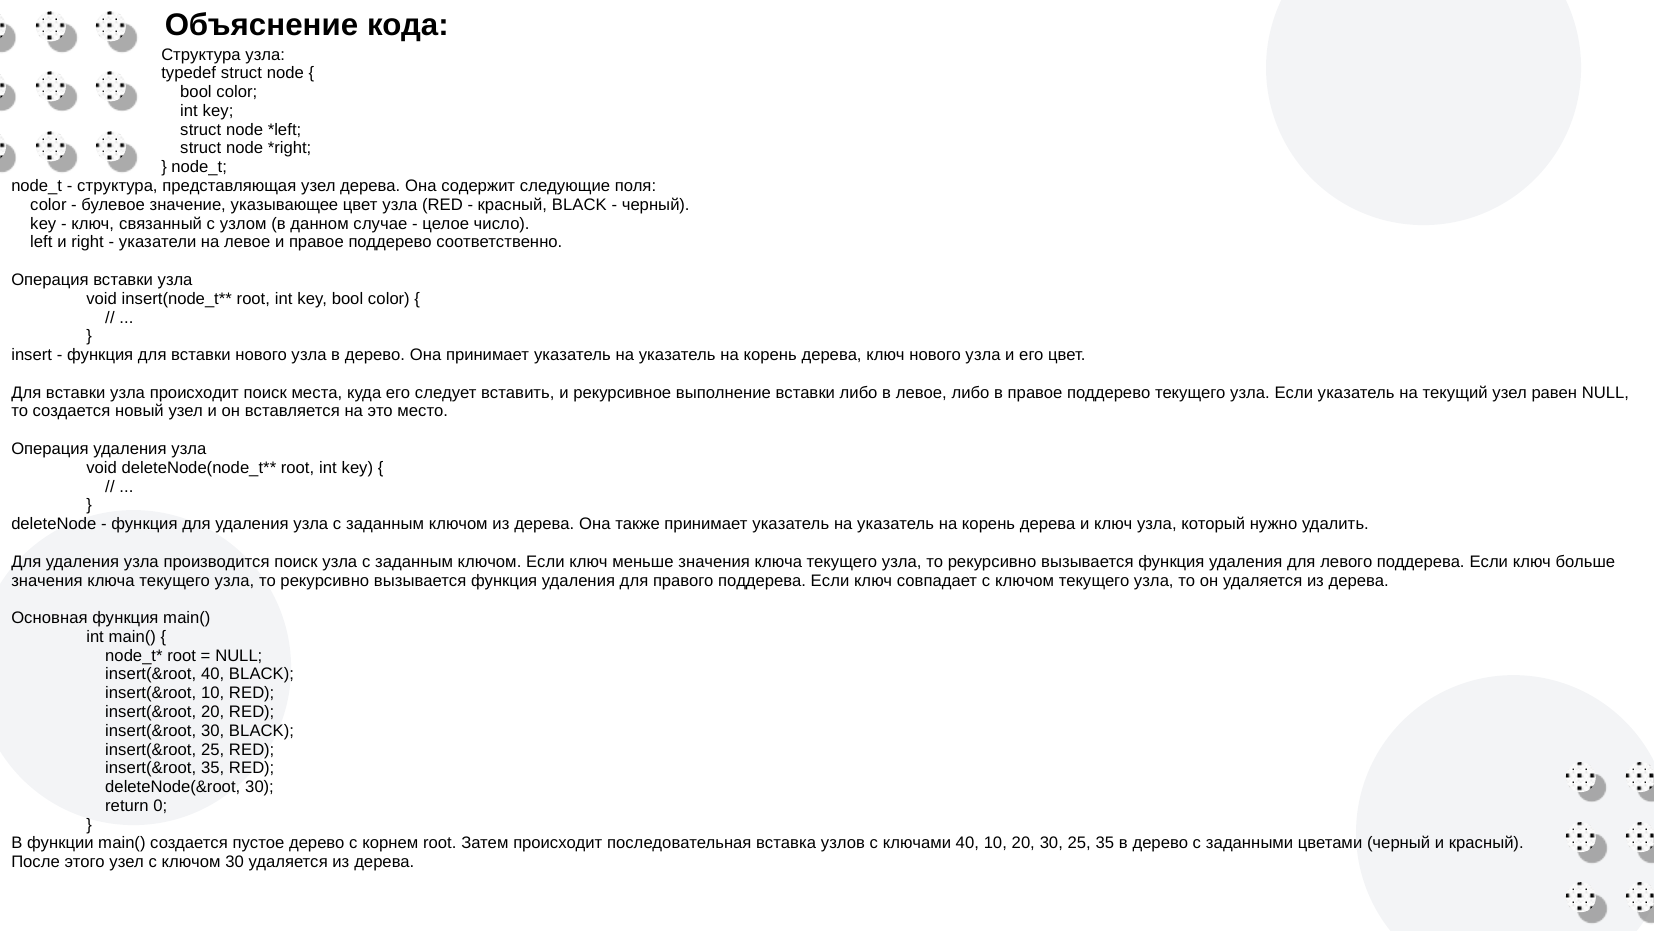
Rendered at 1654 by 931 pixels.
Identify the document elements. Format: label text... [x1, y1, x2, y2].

text_box Структура узла: typedef struct node { bool color; int key; struct node *left; struct node *right; } node_t; node_t - структура, представляющая узел дерева. Она содержит следующие поля: color - булевое значение, указывающее цвет узла (RED - красный, BLACK - черный). key - ключ, связанный с узлом (в данном случае - целое число). left и right - указатели на левое и правое поддерево соответственно. Операция вставки узла void insert(node_t** root, int key, bool color) { // ... } insert - функция для вставки нового узла в дерево. Она принимает указатель на указатель на корень дерева, ключ нового узла и его цвет. Для вставки узла происходит поиск места, куда его следует вставить, и рекурсивное выполнение вставки либо в левое, либо в правое поддерево текущего узла. Если указатель на текущий узел равен NULL, то создается новый узел и он вставляется на это место. Операция удаления узла void deleteNode(node_t** root, int key) { // ... } deleteNode - функция для удаления узла с заданным ключом из дерева. Она также принимает указатель на указатель на корень дерева и ключ узла, который нужно удалить. Для удаления узла производится поиск узла с заданным ключом. Если ключ меньше значения ключа текущего узла, то рекурсивно вызывается функция удаления для левого поддерева. Если ключ больше значения ключа текущего узла, то рекурсивно вызывается функция удаления для правого поддерева. Если ключ совпадает с ключом текущего узла, то он удаляется из дерева. Основная функция main() int main() { node_t* root = NULL; insert(&root, 40, BLACK); insert(&root, 10, RED); insert(&root, 20, RED); insert(&root, 30, BLACK); insert(&root, 25, RED); insert(&root, 35, RED); deleteNode(&root, 30); return 0; } В функции main() создается пустое дерево с корнем root. Затем происходит последовательная вставка узлов с ключами 40, 10, 20, 30, 25, 35 в дерево с заданными цветами (черный и красный). После этого узел с ключом 30 удаляется из дерева. [0, 37, 1654, 931]
picture [0, 14, 6, 37]
picture [95, 11, 126, 37]
text_box Объяснение кода: [150, 0, 465, 37]
picture [35, 11, 66, 37]
